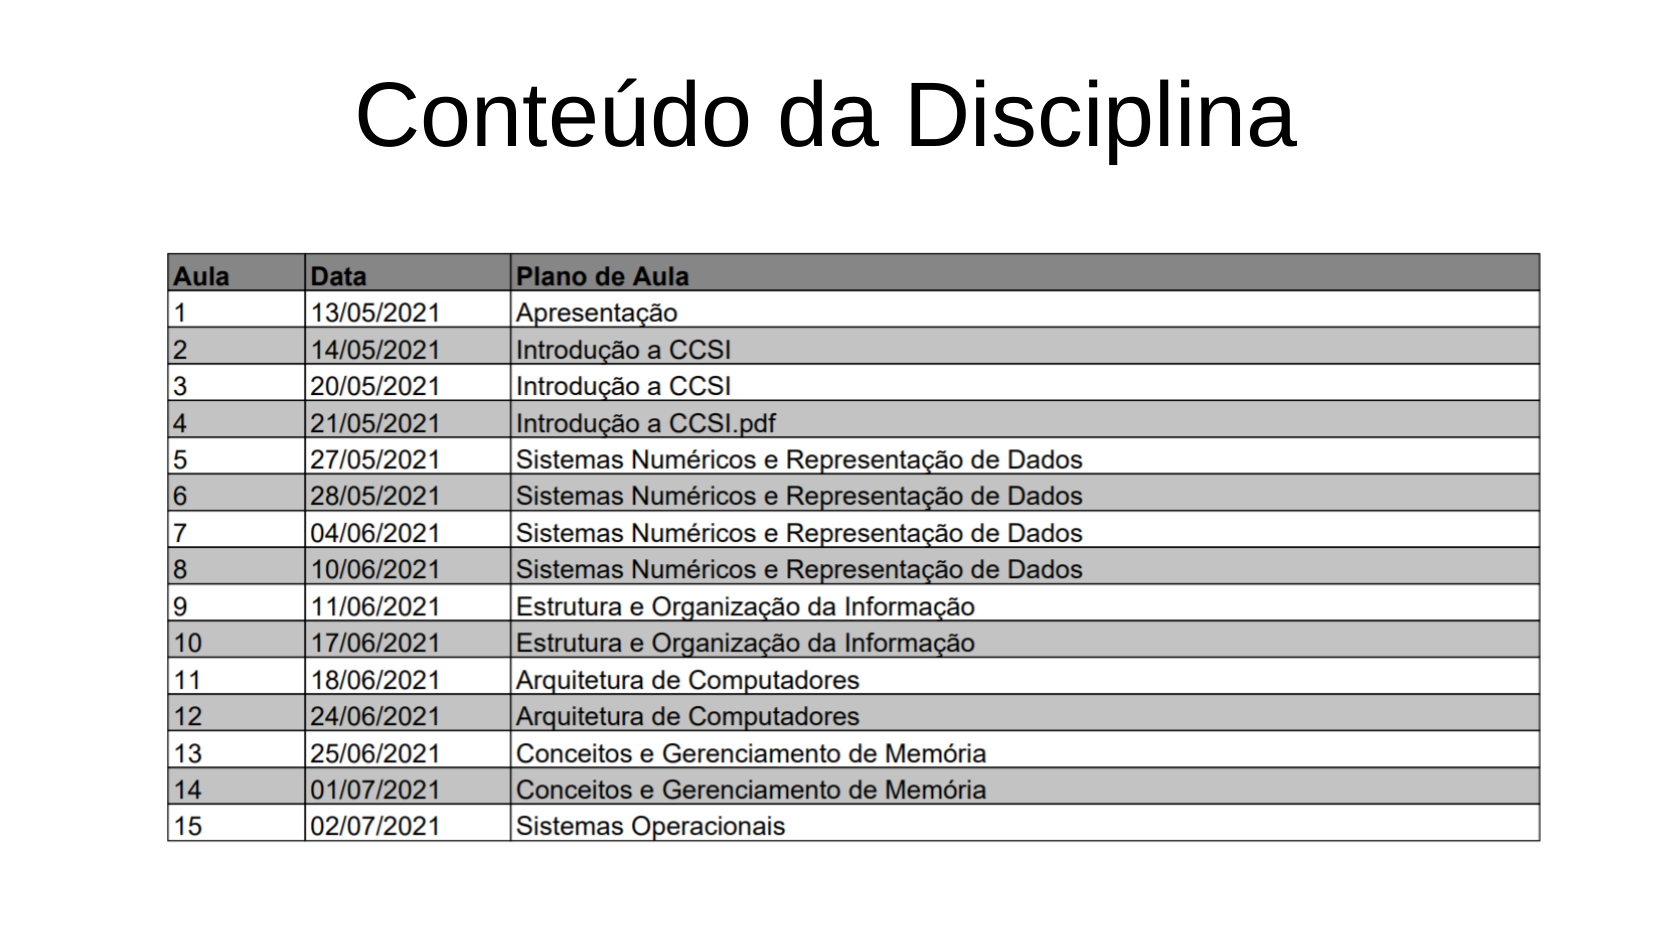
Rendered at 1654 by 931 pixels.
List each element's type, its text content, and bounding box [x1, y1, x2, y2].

picture [152, 236, 1565, 857]
title Conteúdo da Disciplina [82, 37, 1571, 193]
